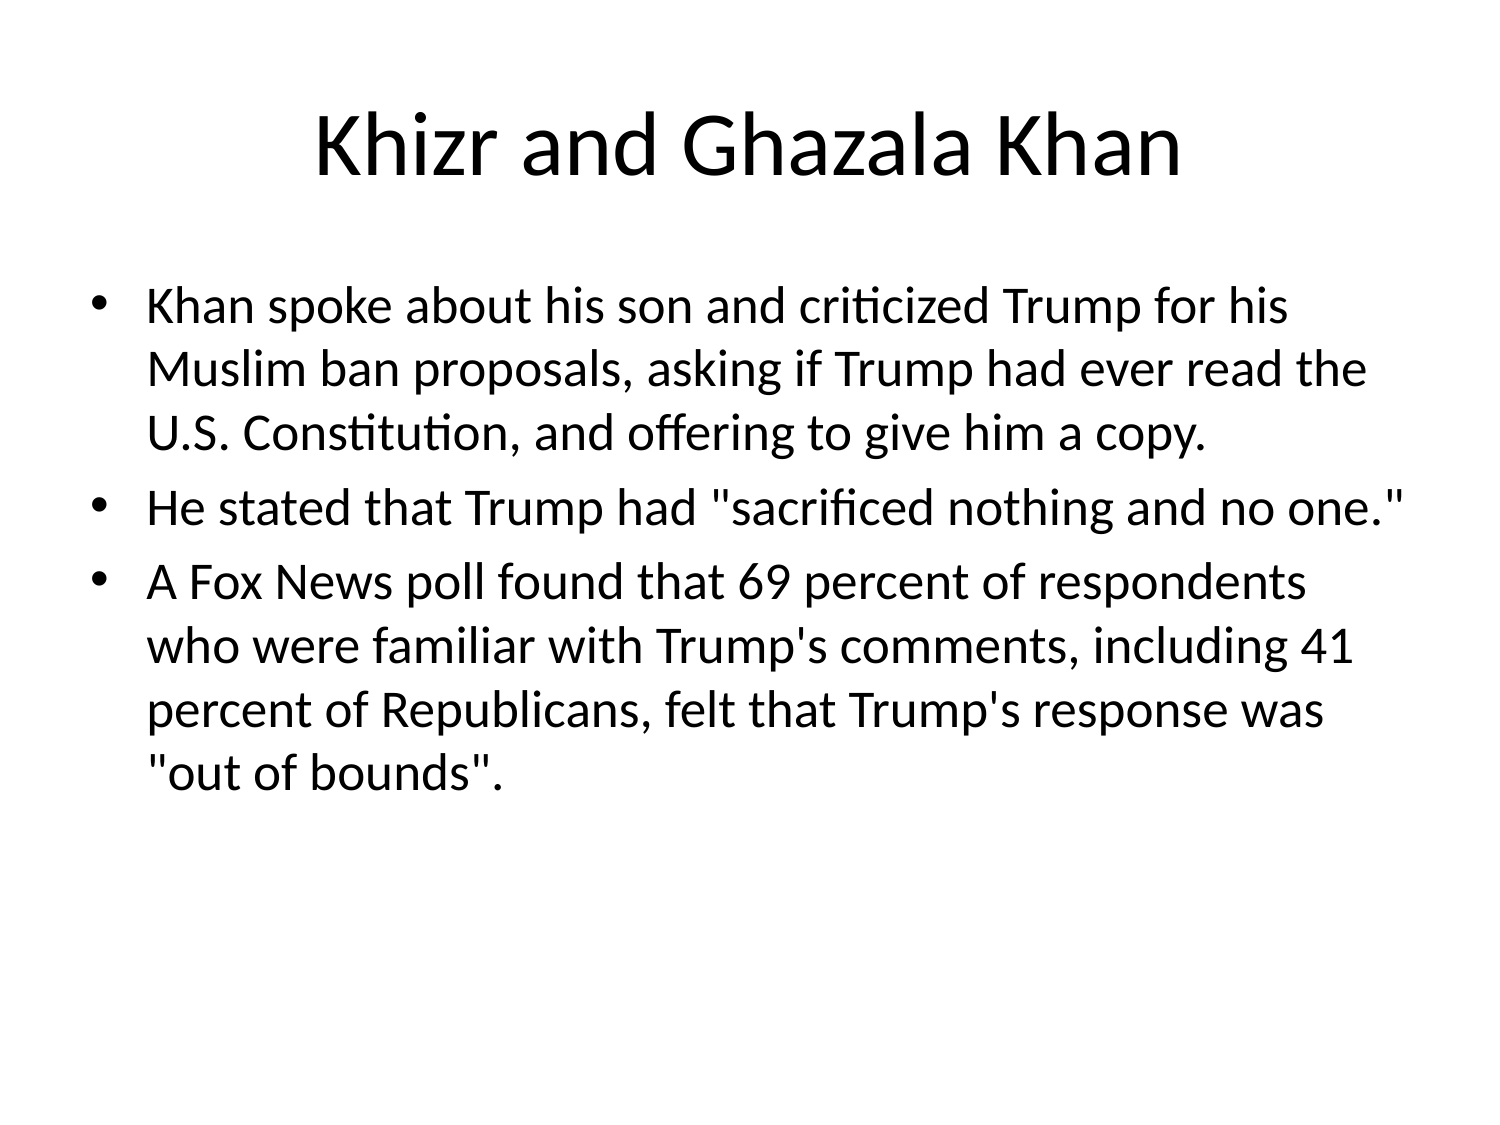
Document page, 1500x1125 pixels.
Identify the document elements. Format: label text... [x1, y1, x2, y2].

list Khan spoke about his son and criticized Trump for his Muslim ban proposals, asking if Trump had ever read the U.S. Constitution, and offering to give him a copy. He stated that Trump had "sacrificed nothing and no one." A Fox News poll found that 69 percent of respondents who were familiar with Trump's comments, including 41 percent of Republicans, felt that Trump's response was "out of bounds". [75, 262, 1425, 1005]
title Khizr and Ghazala Khan [75, 45, 1425, 233]
